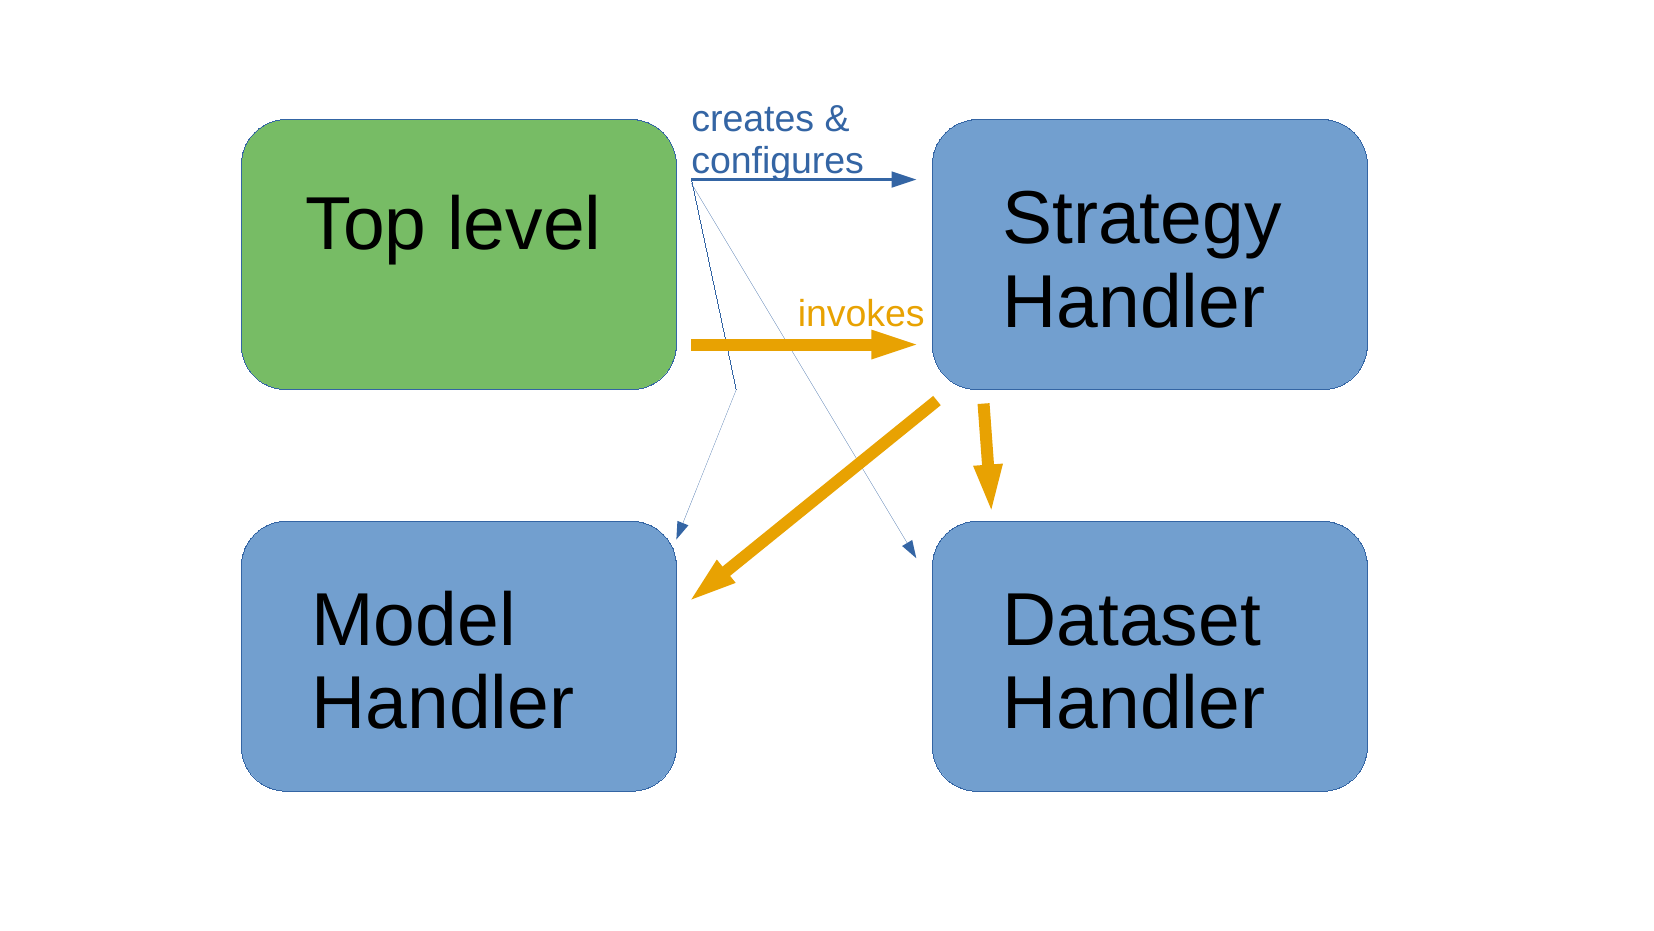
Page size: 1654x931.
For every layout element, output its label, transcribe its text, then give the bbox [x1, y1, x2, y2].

text_box Model Handler [296, 569, 627, 753]
text_box [932, 119, 1368, 390]
text_box creates & configures [676, 90, 887, 196]
text_box [932, 521, 1368, 792]
text_box Dataset Handler [987, 569, 1318, 753]
text_box invokes [783, 284, 994, 349]
text_box Top level [290, 173, 621, 339]
text_box [241, 521, 677, 792]
text_box Strategy Handler [987, 167, 1318, 351]
text_box [241, 119, 677, 390]
